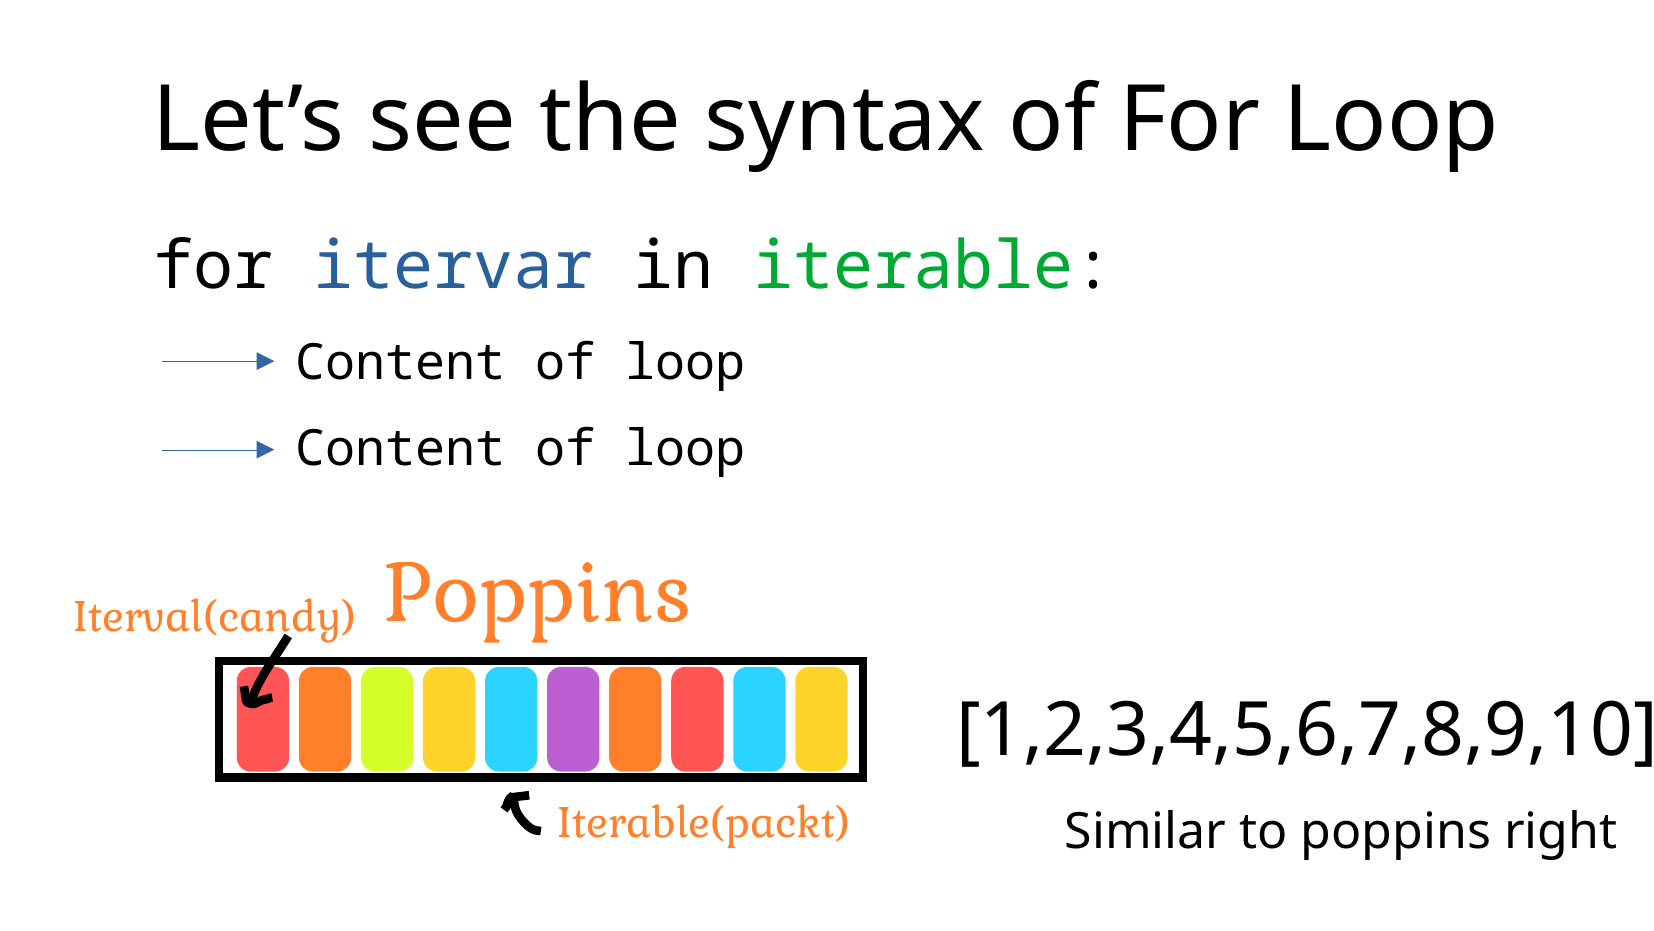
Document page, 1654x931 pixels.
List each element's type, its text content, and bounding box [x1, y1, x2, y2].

list for itervar in iterable: Content of loop Content of loop [82, 217, 1571, 758]
text_box [1,2,3,4,5,6,7,8,9,10] [941, 668, 1654, 781]
text_box Similar to poppins right [1050, 787, 1654, 901]
picture [75, 562, 868, 849]
title Let’s see the syntax of For Loop [82, 37, 1571, 193]
